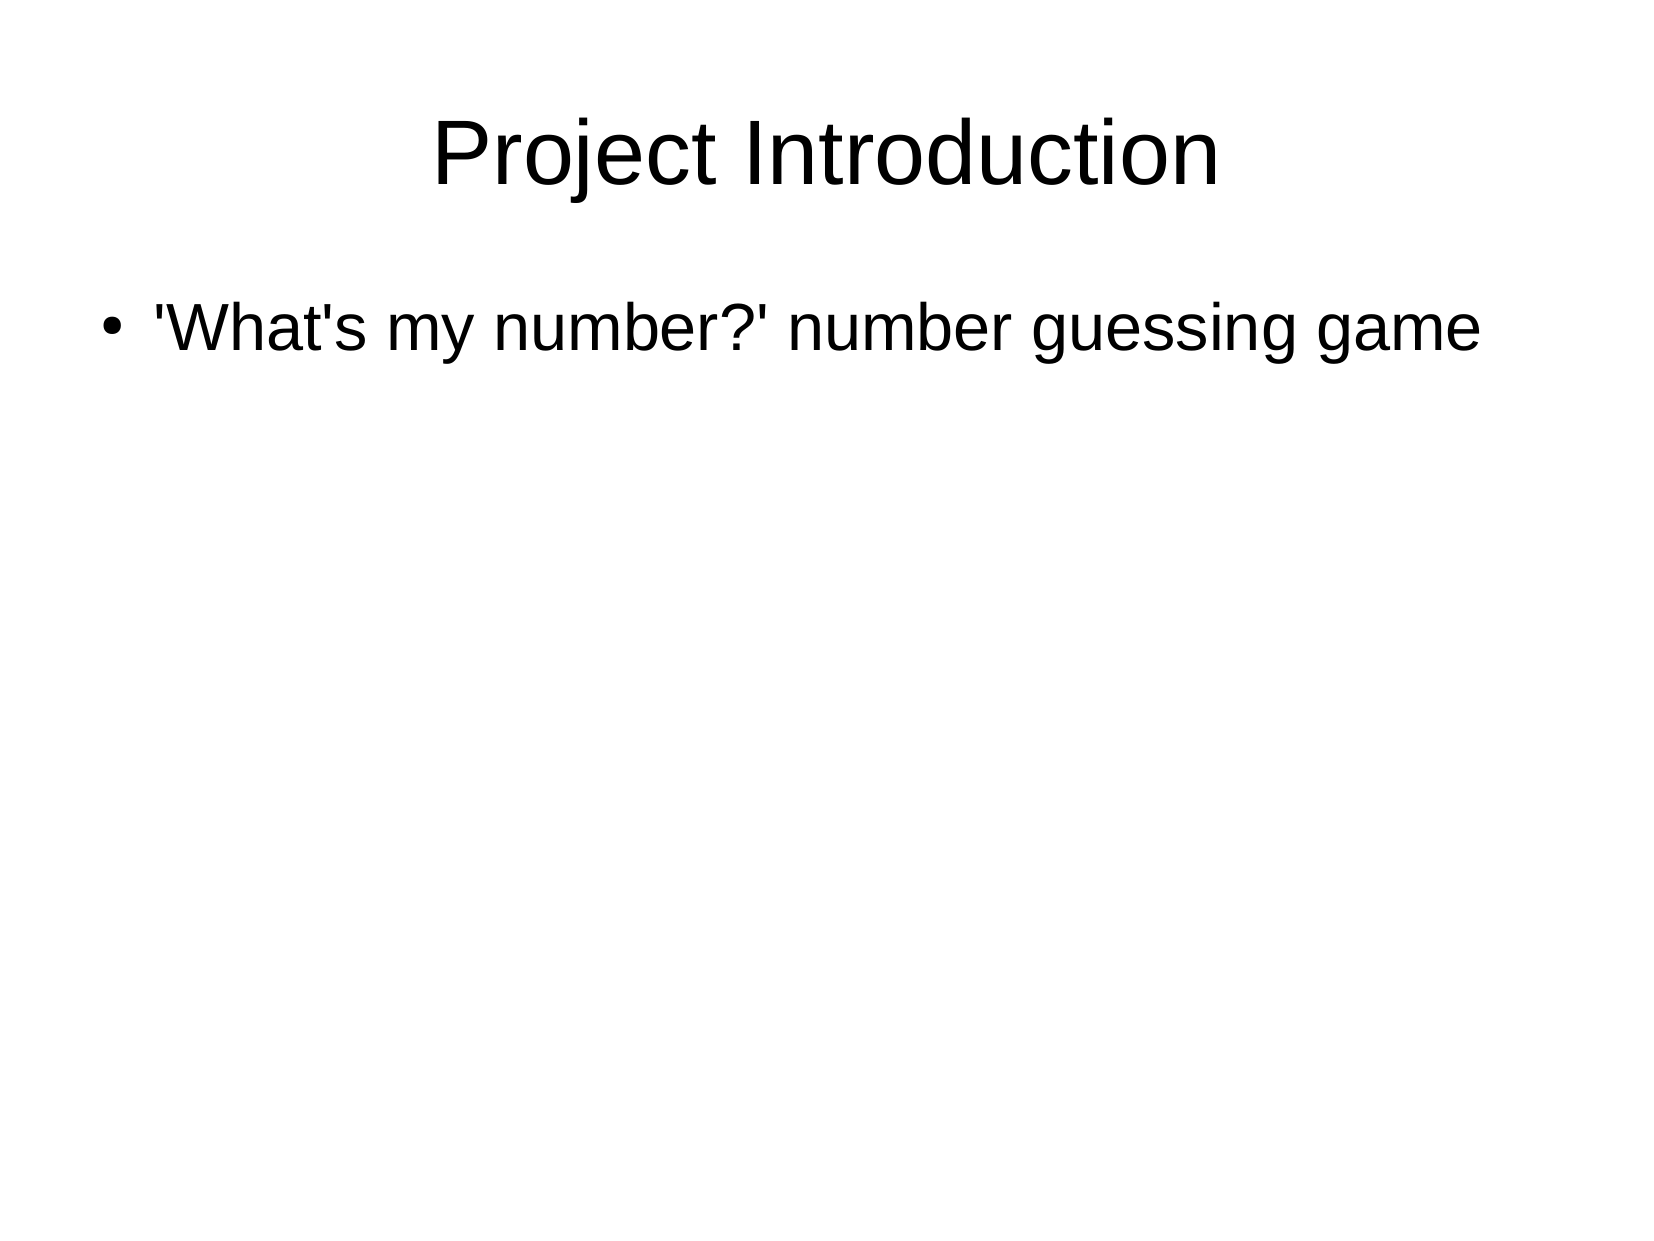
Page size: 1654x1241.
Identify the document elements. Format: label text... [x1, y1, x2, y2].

list 'What's my number?' number guessing game [82, 290, 1571, 1010]
title Project Introduction [82, 49, 1571, 257]
